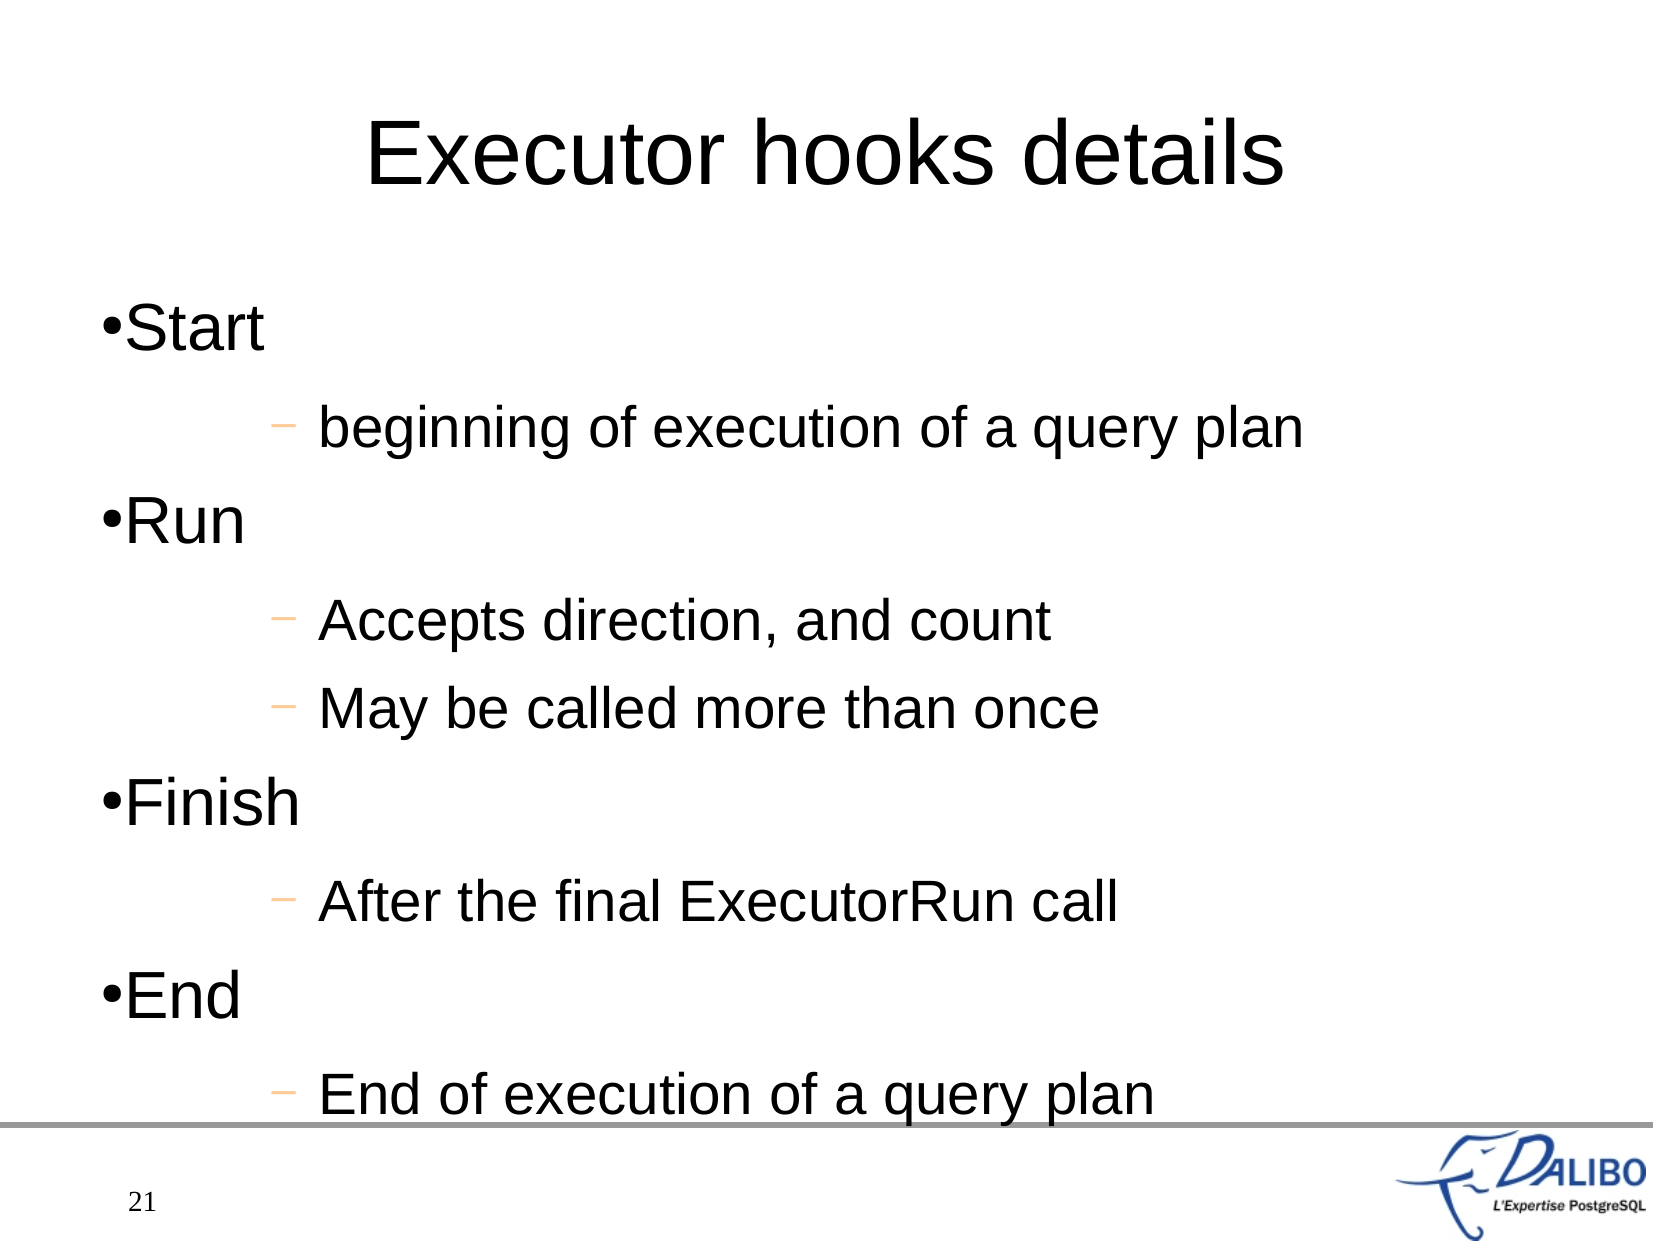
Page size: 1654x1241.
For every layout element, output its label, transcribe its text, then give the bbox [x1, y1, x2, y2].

title Executor hooks details [82, 49, 1571, 257]
list Start beginning of execution of a query plan Run Accepts direction, and count May be called more than once Finish After the final ExecutorRun call End End of execution of a query plan [82, 290, 1571, 1128]
picture [1395, 1130, 1646, 1241]
